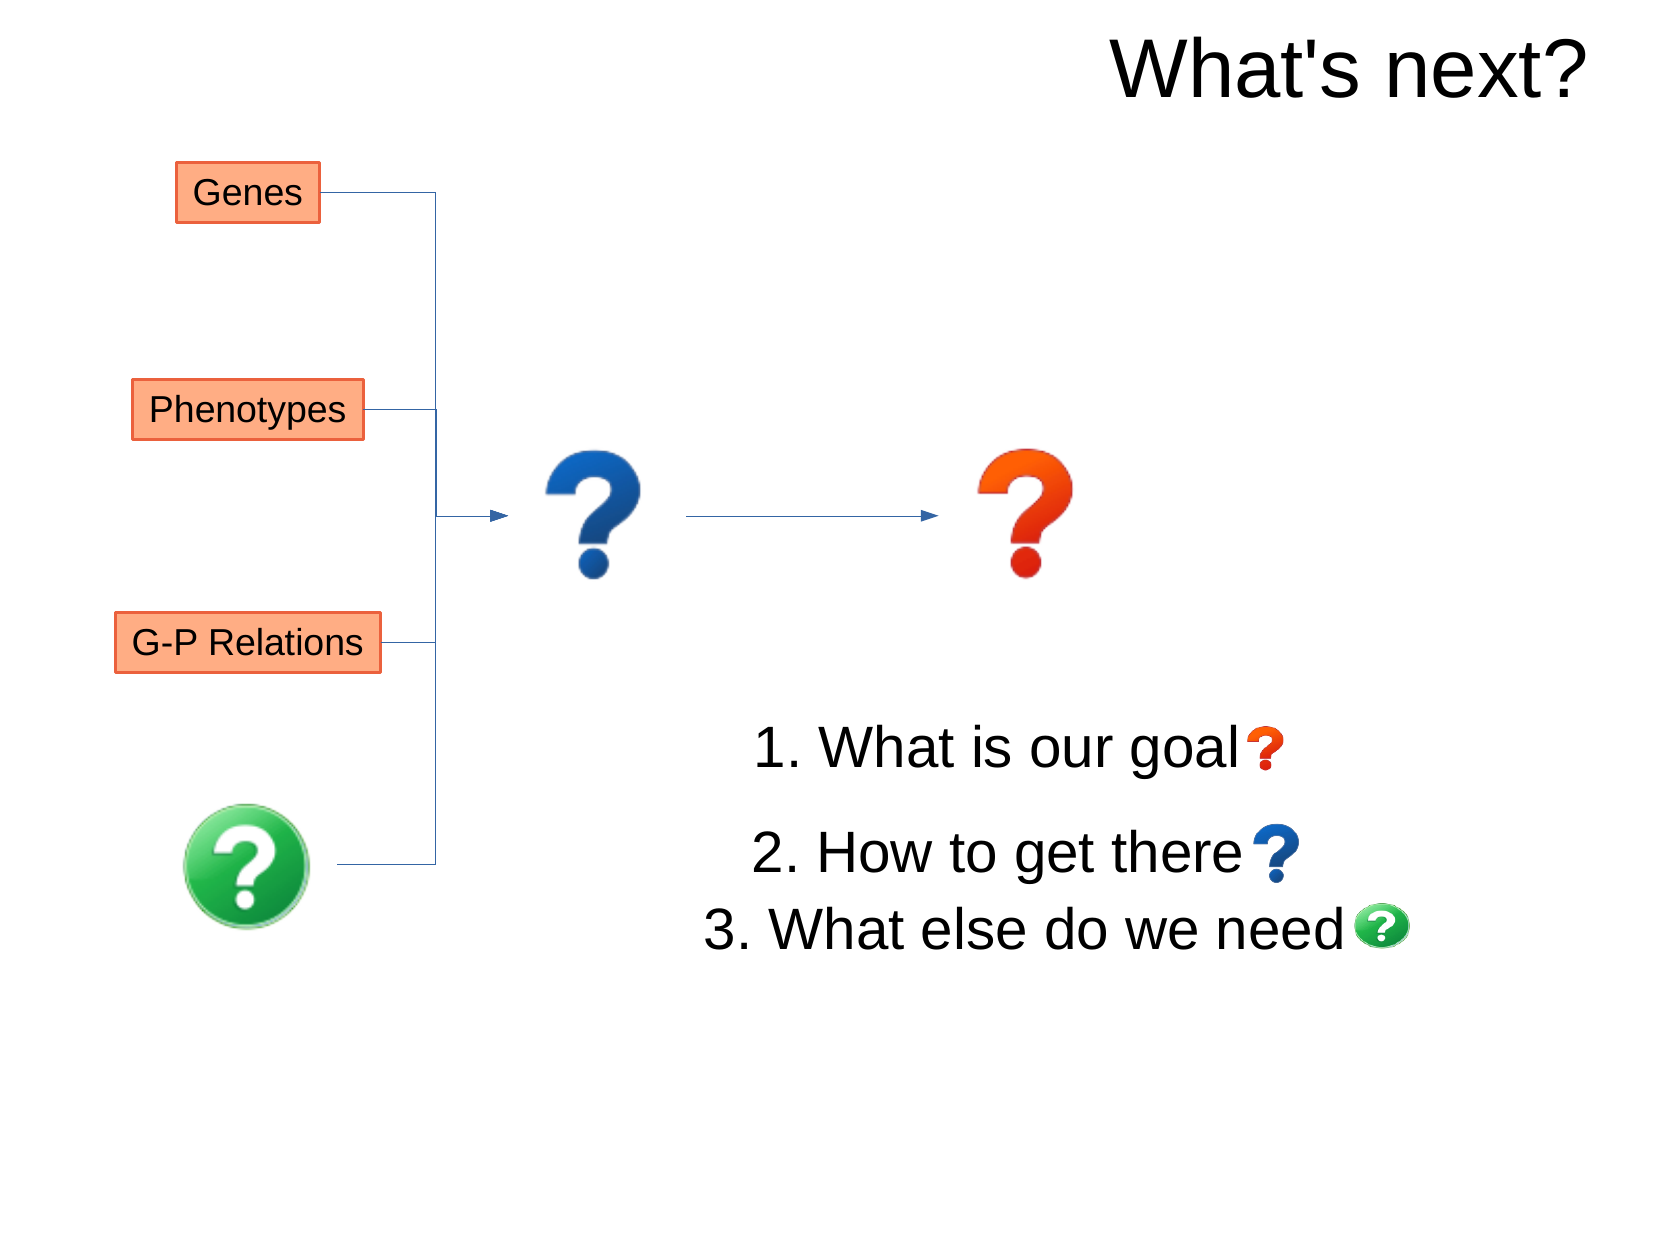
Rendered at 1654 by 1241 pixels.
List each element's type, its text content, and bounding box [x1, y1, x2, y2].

picture [1235, 812, 1320, 894]
picture [938, 426, 1117, 605]
text_box G-P Relations [115, 612, 381, 673]
picture [508, 426, 687, 605]
text_box 3. What else do we need [688, 889, 1361, 969]
picture [158, 775, 338, 954]
text_box Phenotypes [132, 379, 364, 440]
picture [1342, 892, 1422, 957]
text_box 2. How to get there [736, 812, 1235, 889]
text_box 1. What is our goal [738, 707, 1255, 788]
text_box What's next? [1095, 15, 1642, 124]
picture [1231, 718, 1300, 779]
text_box Genes [176, 162, 320, 223]
